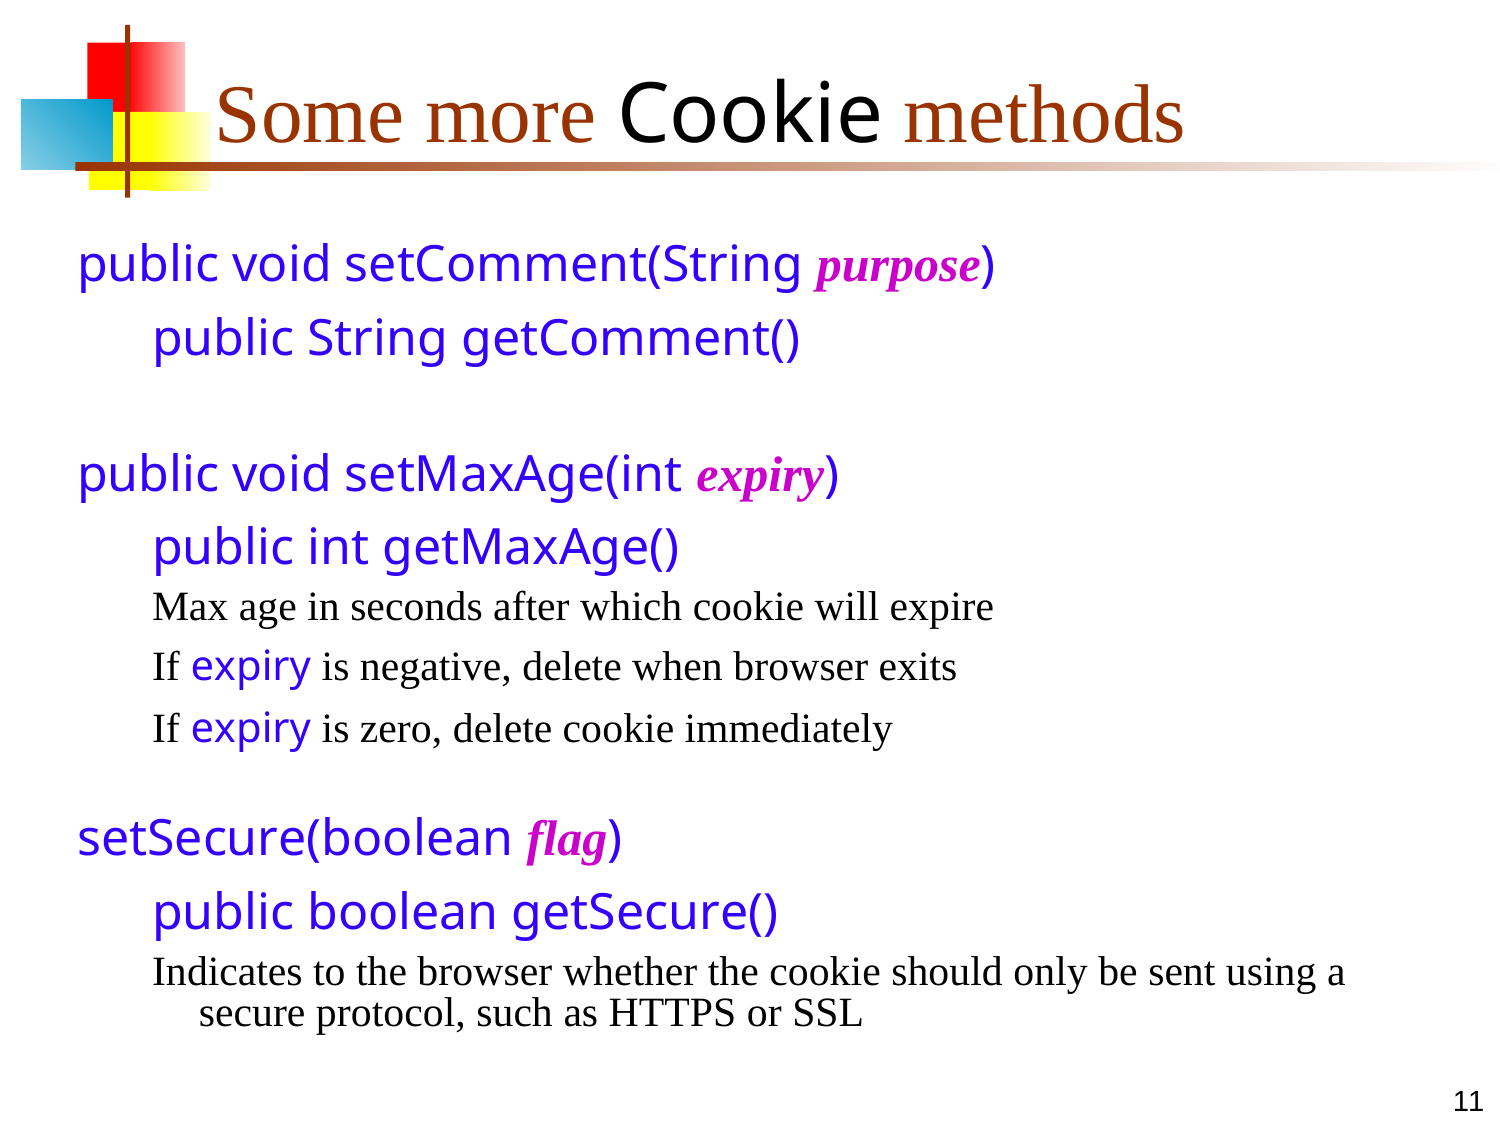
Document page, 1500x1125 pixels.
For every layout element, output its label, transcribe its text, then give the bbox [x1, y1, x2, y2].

list public void setComment(String purpose) public String getComment() public void setMaxAge(int expiry) public int getMaxAge() Max age in seconds after which cookie will expire If expiry is negative, delete when browser exits If expiry is zero, delete cookie immediately setSecure(boolean flag) public boolean getSecure() Indicates to the browser whether the cookie should only be sent using a secure protocol, such as HTTPS or SSL [62, 224, 1469, 1051]
title Some more Cookie methods [199, 37, 1479, 175]
